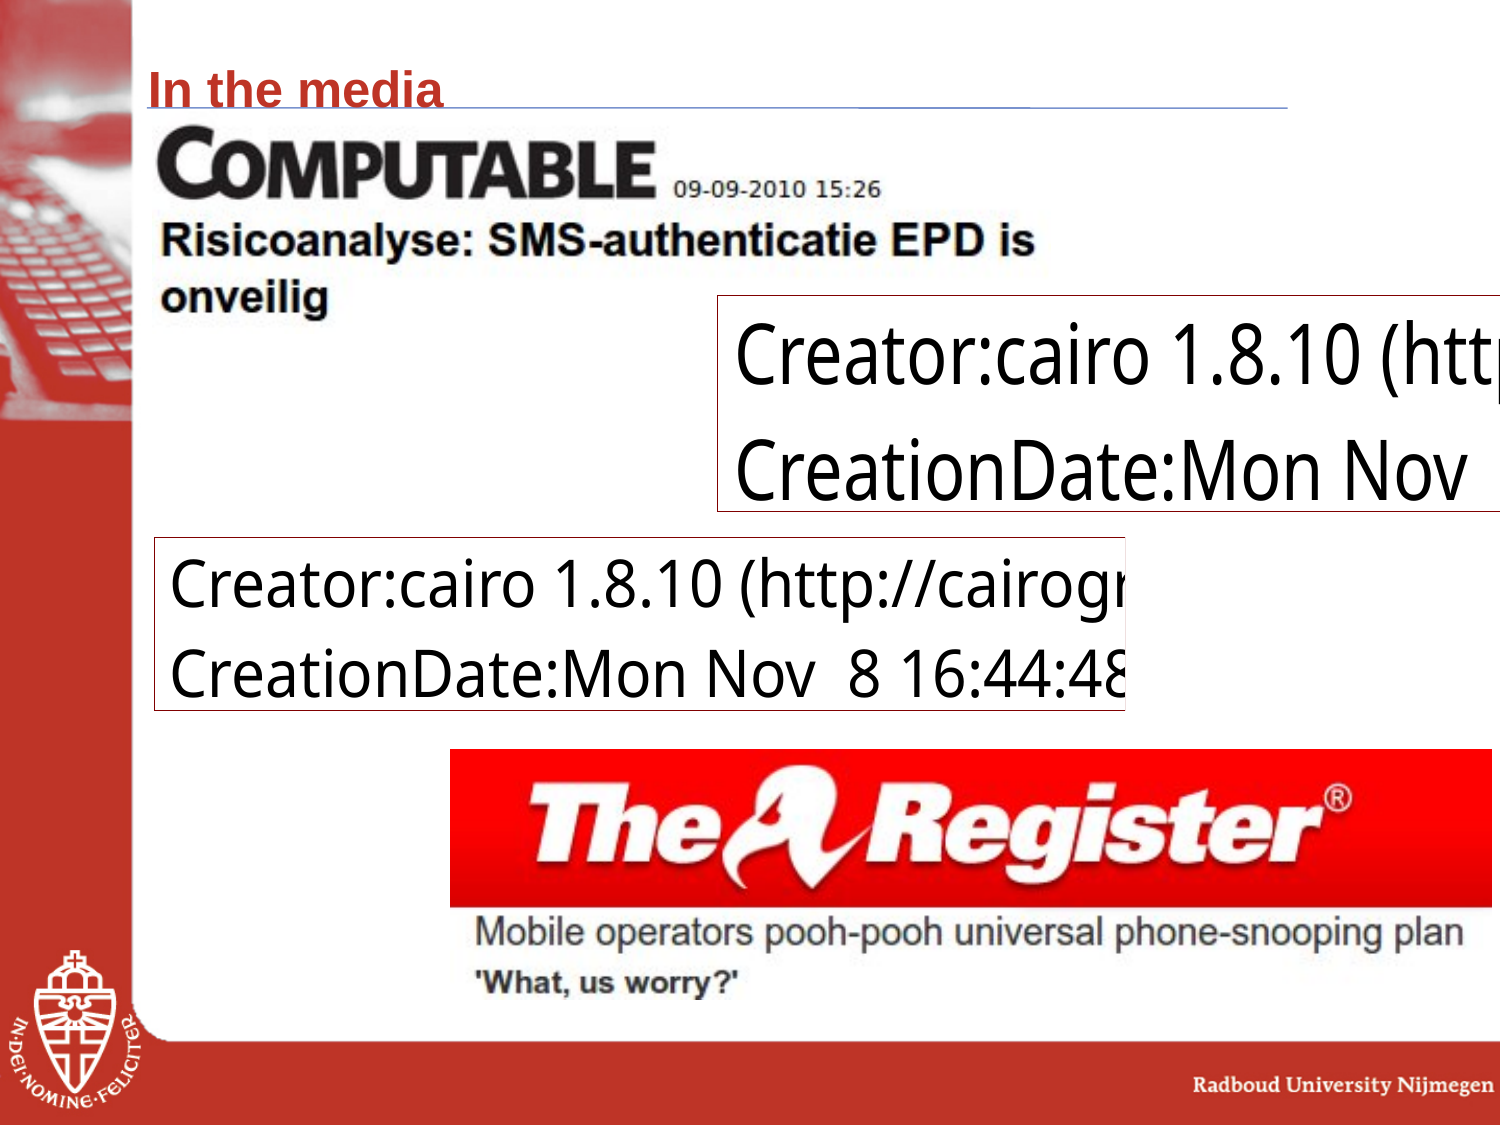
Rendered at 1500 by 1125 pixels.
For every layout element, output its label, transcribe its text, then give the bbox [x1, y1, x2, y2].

title In the media [147, 0, 1491, 122]
picture [0, 0, 1500, 1125]
